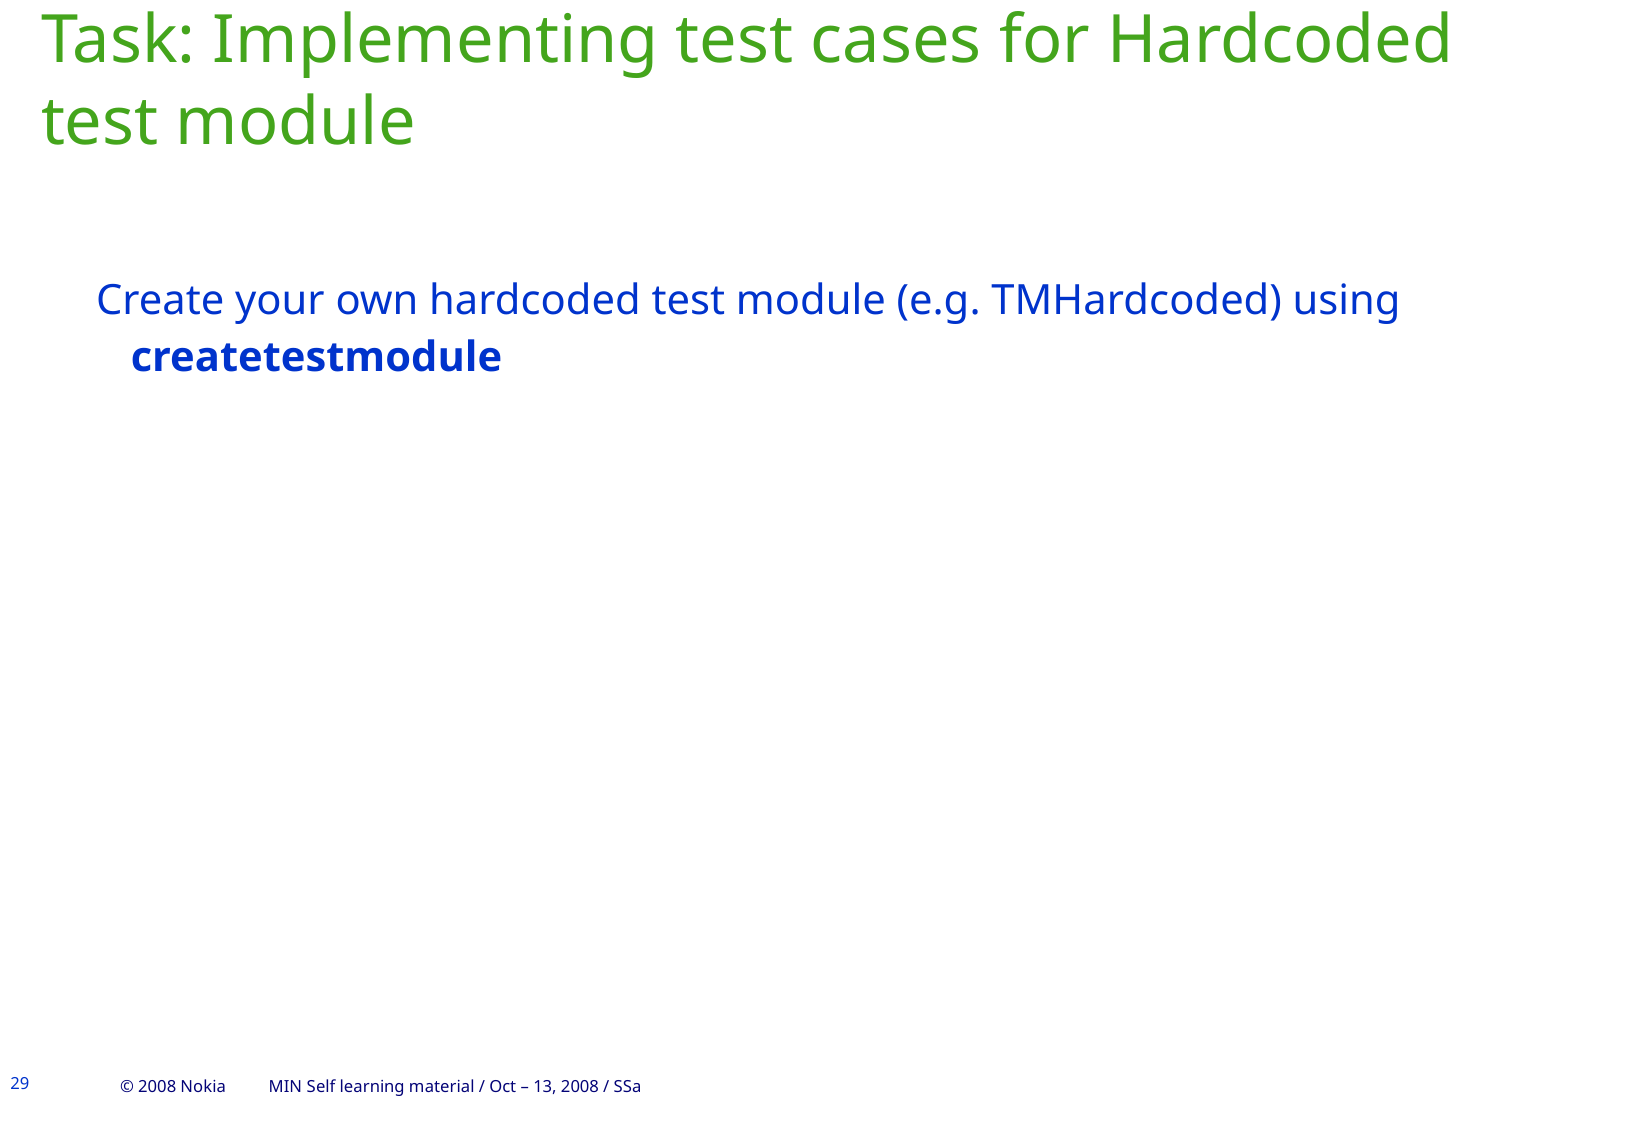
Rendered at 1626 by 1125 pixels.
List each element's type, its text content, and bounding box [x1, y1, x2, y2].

title Task: Implementing test cases for Hardcoded test module [41, 0, 1504, 174]
list Create your own hardcoded test module (e.g. TMHardcoded) using createtestmodule [81, 262, 1544, 1006]
